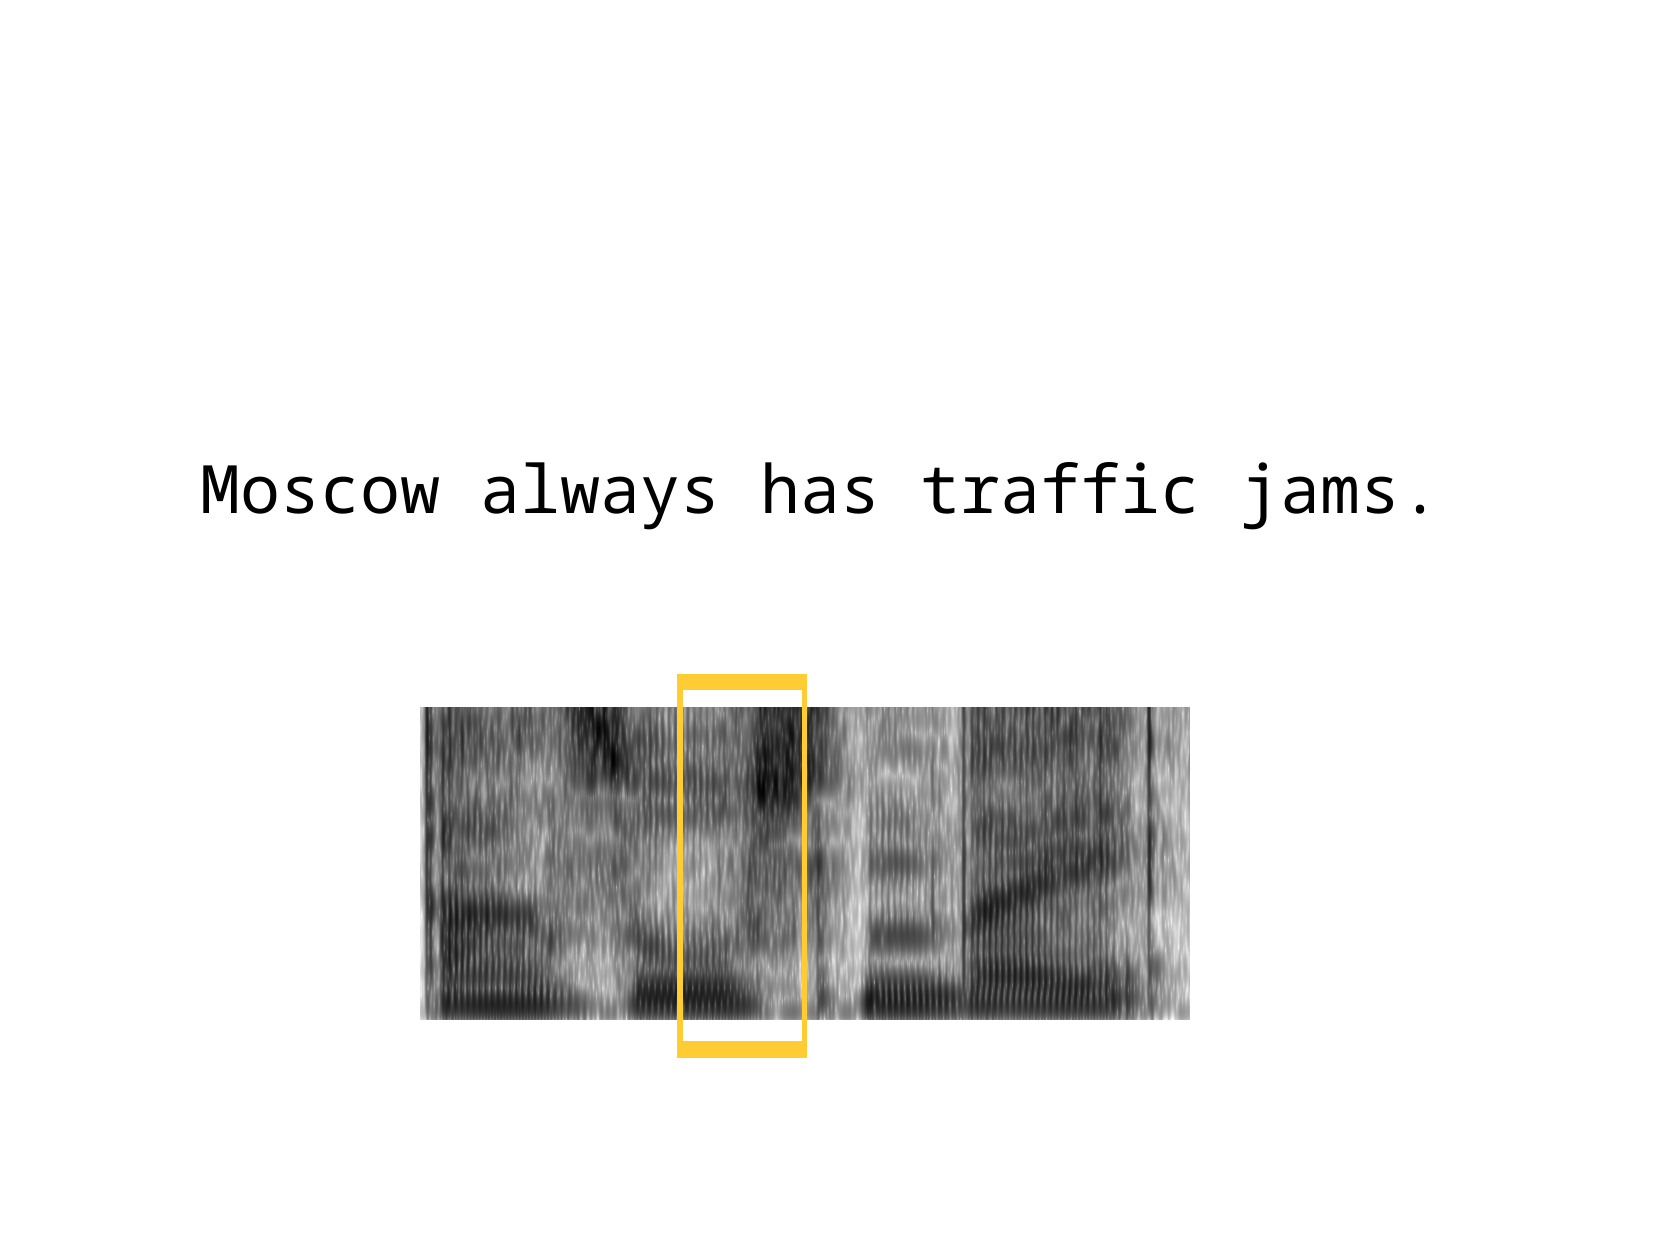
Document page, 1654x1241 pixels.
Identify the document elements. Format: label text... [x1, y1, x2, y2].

text_box Moscow always has traffic jams. [185, 434, 1471, 530]
picture [420, 674, 1190, 1058]
